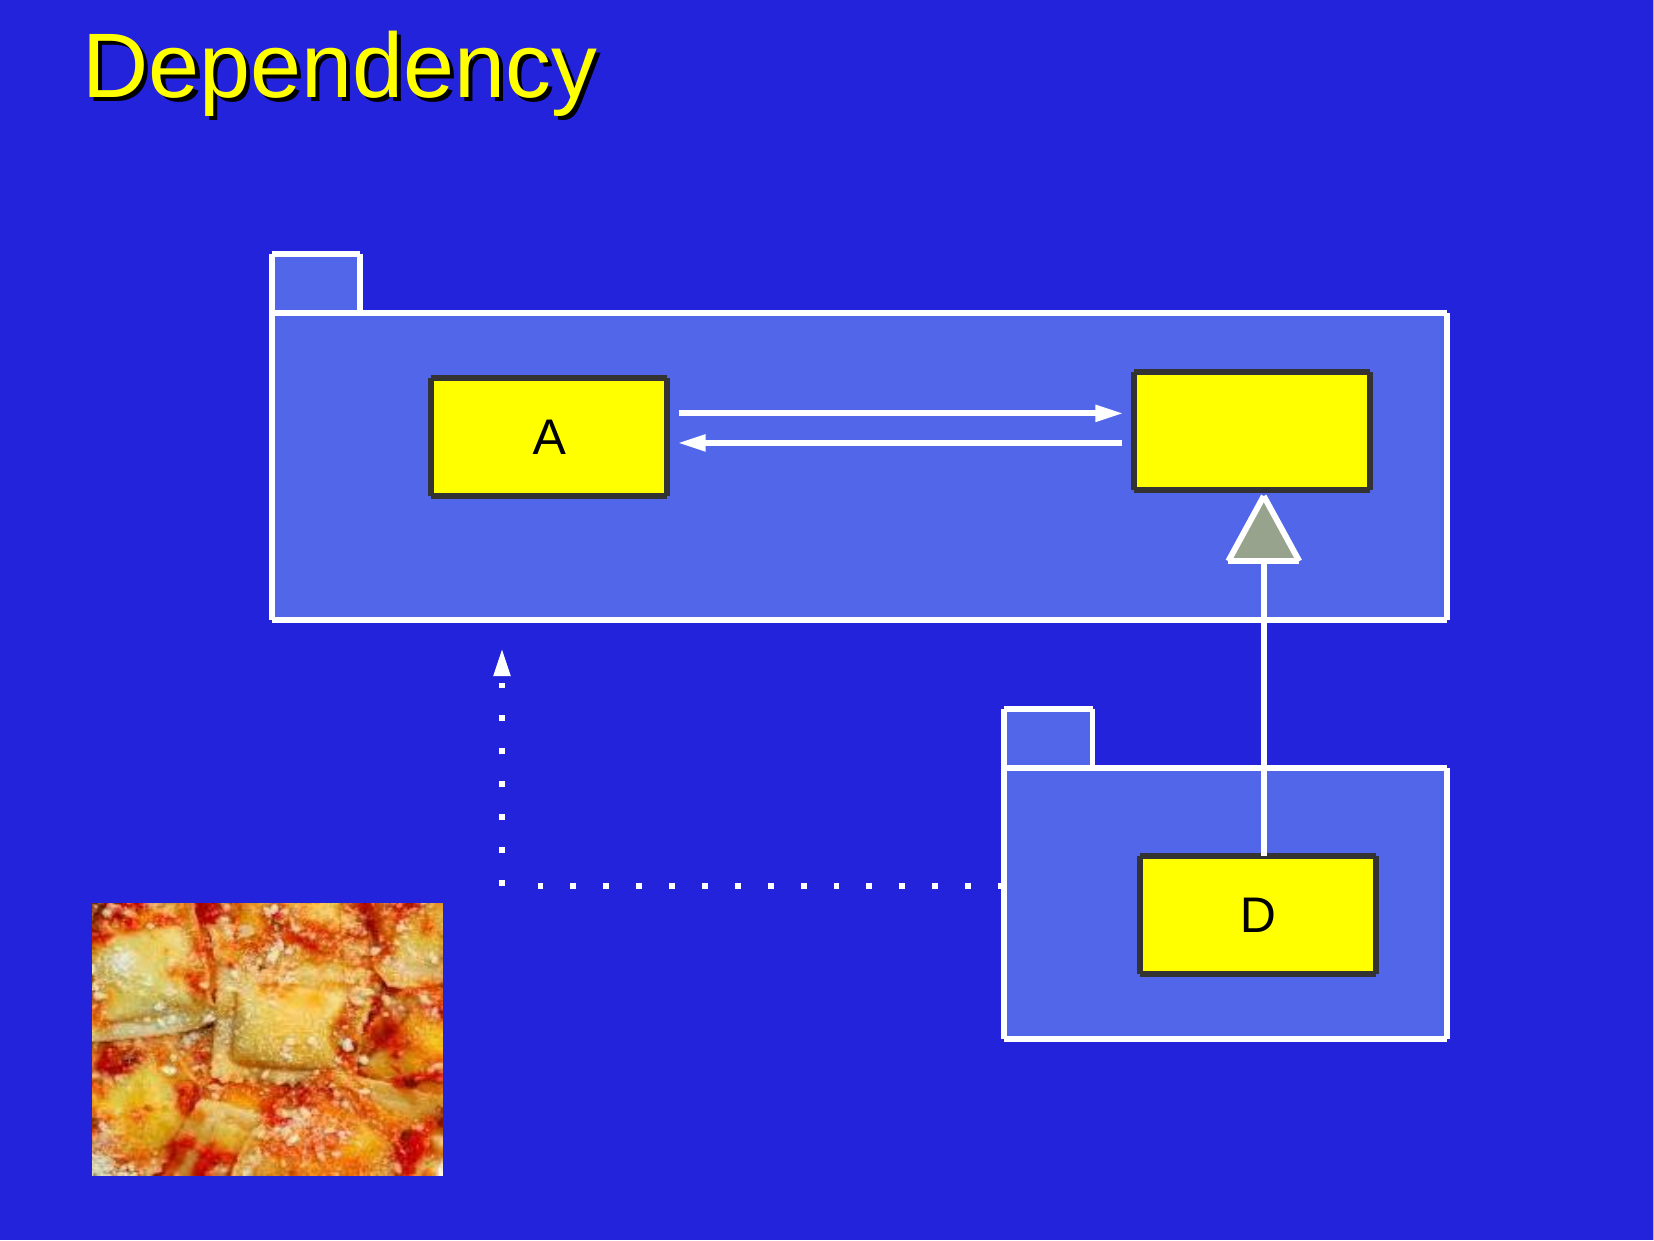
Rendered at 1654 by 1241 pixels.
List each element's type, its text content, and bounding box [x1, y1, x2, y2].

picture [92, 903, 443, 1176]
title Dependency [82, 2, 1571, 130]
text_box [271, 253, 1447, 621]
text_box [1003, 708, 1447, 1040]
text_box A [431, 377, 668, 497]
text_box D [1139, 856, 1376, 975]
